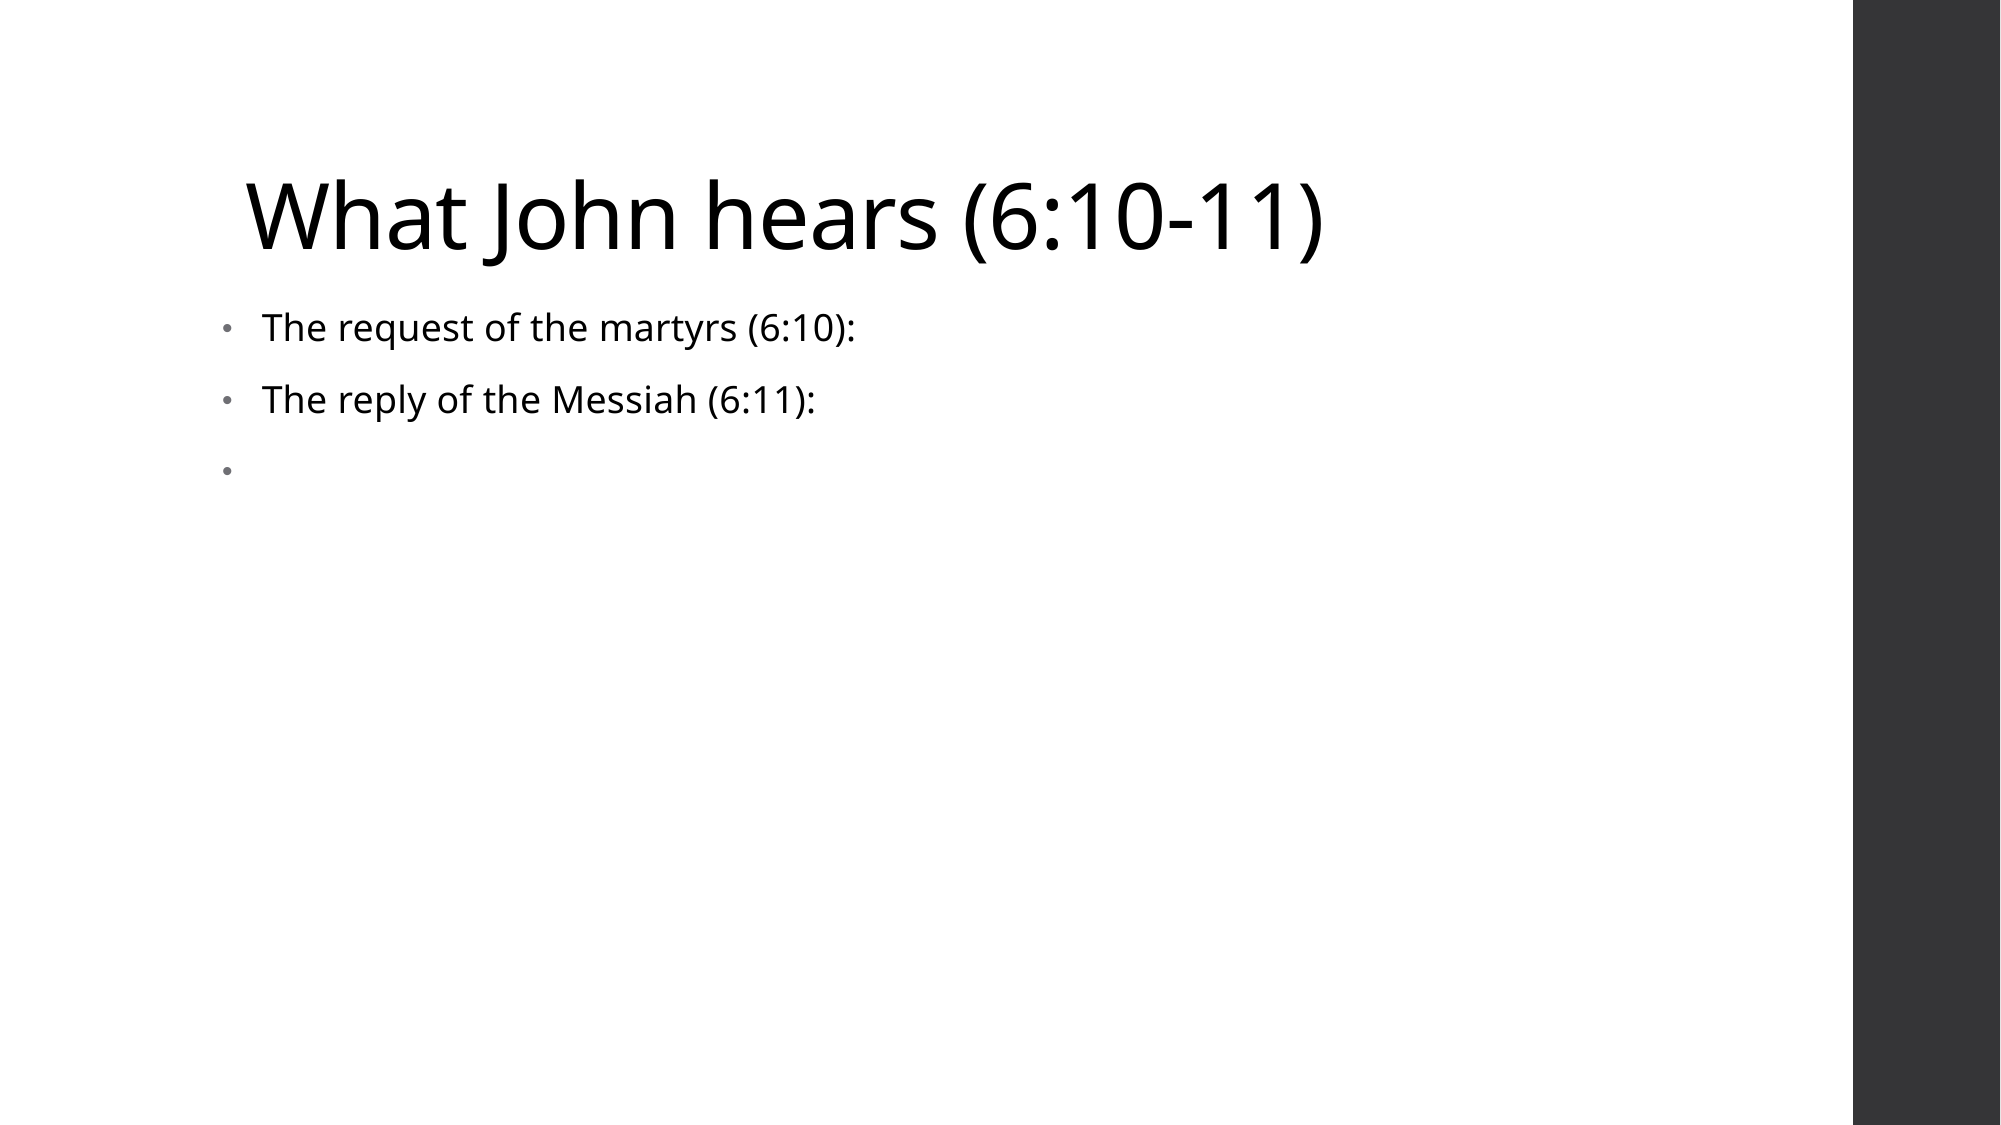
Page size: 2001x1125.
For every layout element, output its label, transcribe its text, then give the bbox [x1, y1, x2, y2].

title What John hears (6:10-11) [206, 60, 1797, 278]
list The request of the martyrs (6:10): The reply of the Messiah (6:11): [206, 299, 1617, 1014]
